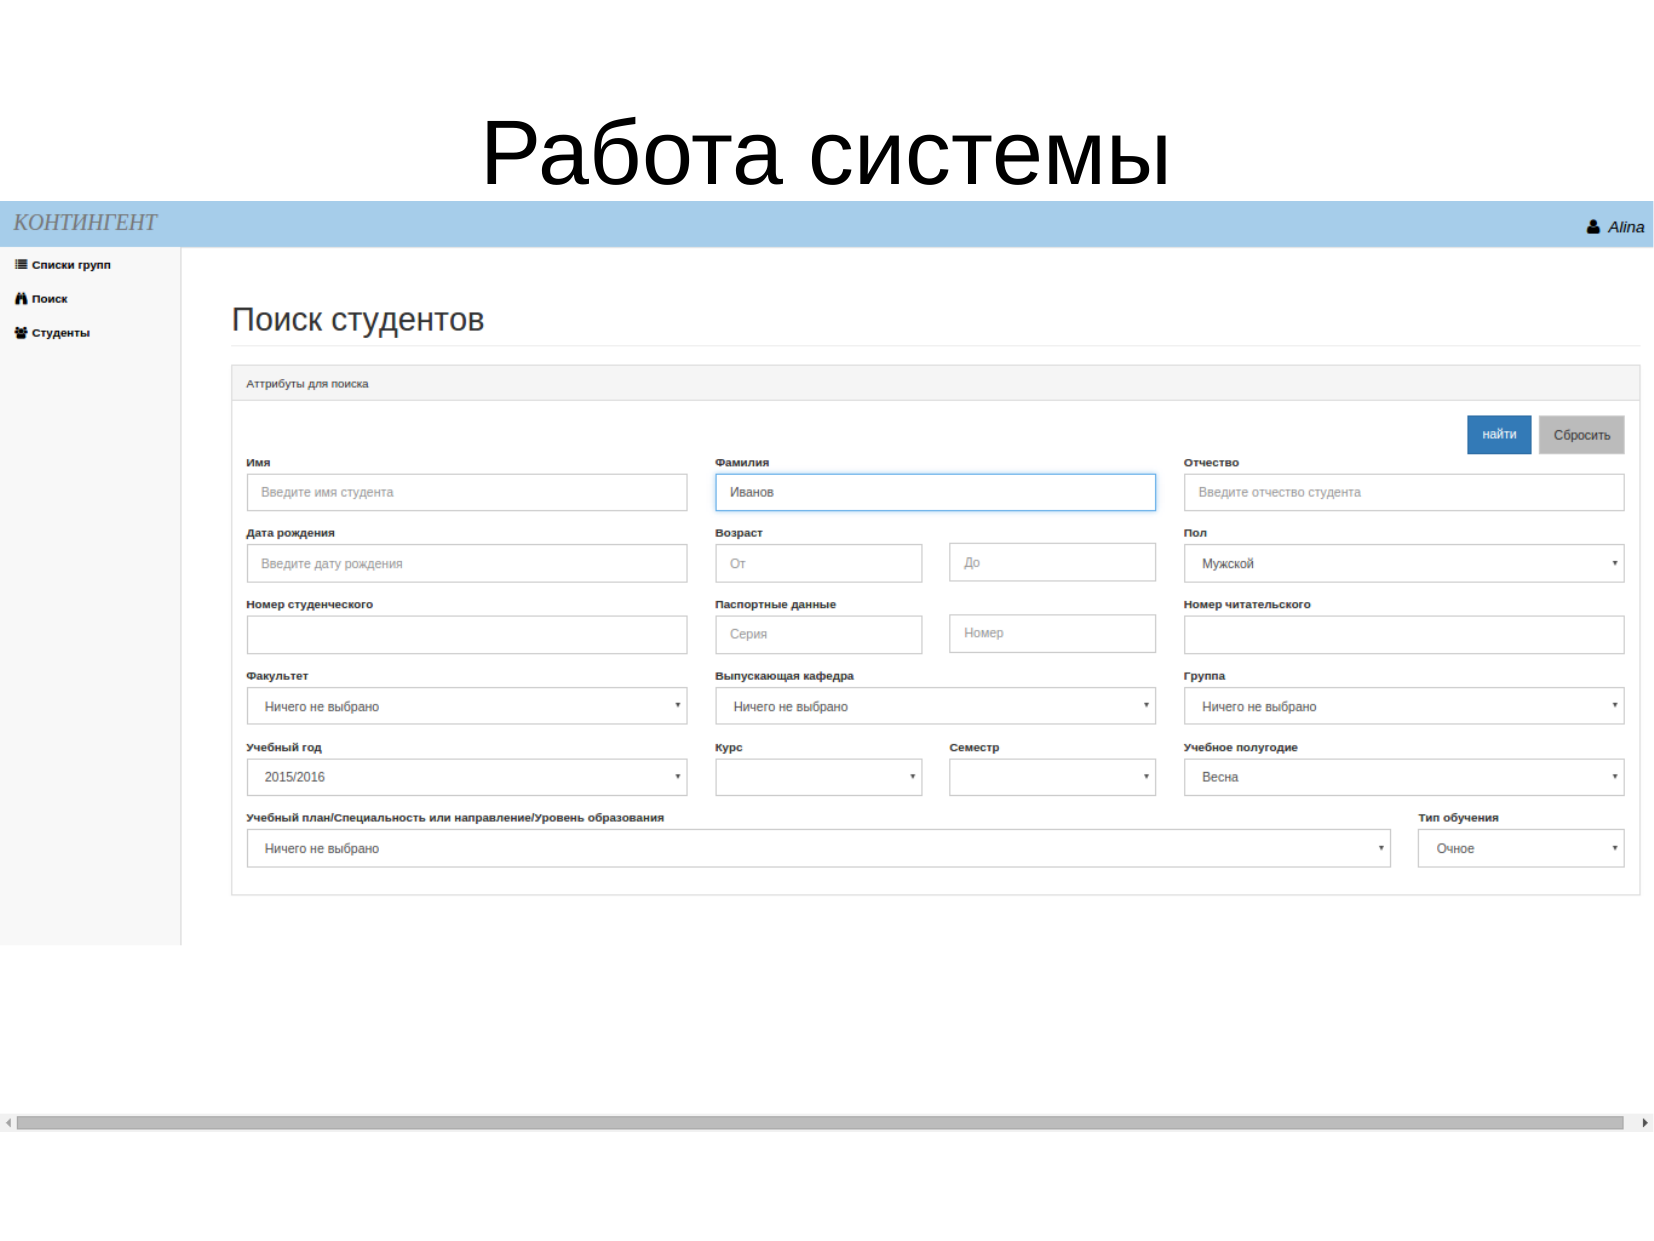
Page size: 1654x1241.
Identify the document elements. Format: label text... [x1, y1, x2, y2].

title Работа системы [82, 49, 1571, 201]
picture [0, 201, 1654, 1132]
